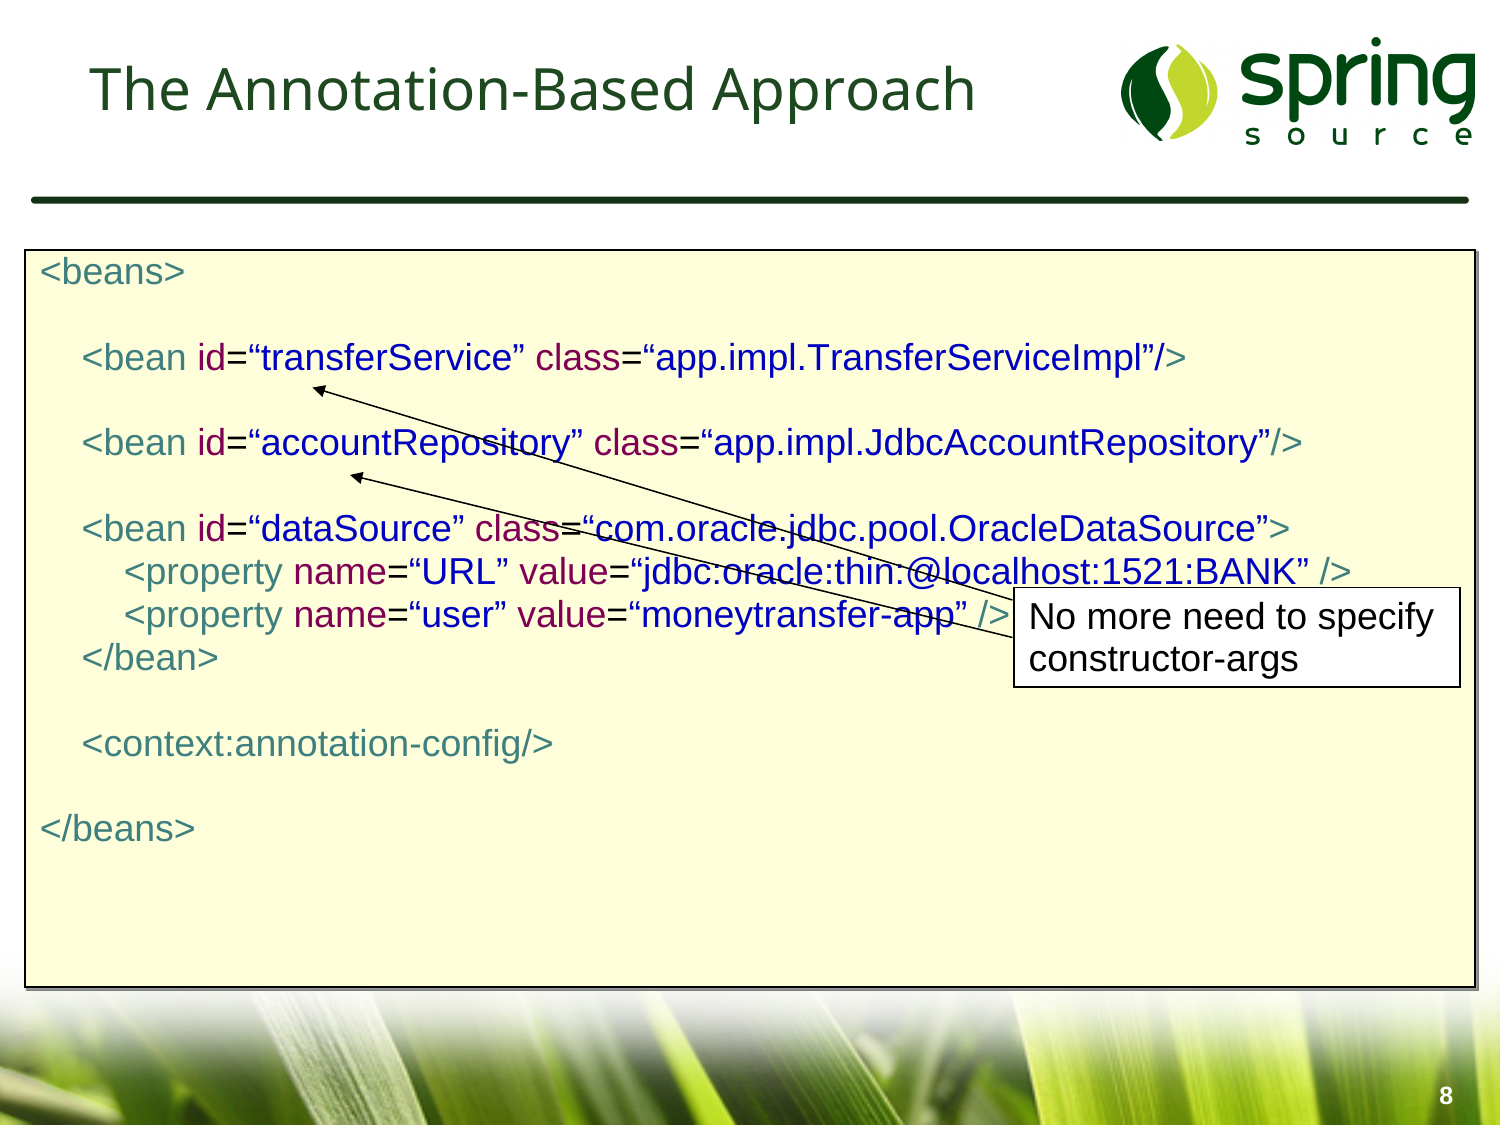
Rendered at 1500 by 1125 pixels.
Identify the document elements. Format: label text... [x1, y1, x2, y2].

text_box No more need to specify constructor-args [1013, 587, 1460, 687]
picture [1463, 37, 1475, 145]
text_box <beans> <bean id=“transferService” class=“app.impl.TransferServiceImpl”/> <bean id=“accountRepository” class=“app.impl.JdbcAccountRepository”/> <bean id=“dataSource” class=“com.oracle.jdbc.pool.OracleDataSource”> <property name=“URL” value=“jdbc:oracle:thin:@localhost:1521:BANK” /> <property name=“user” value=“moneytransfer-app” /> </bean> <context:annotation-config/> </beans> [24, 249, 1476, 988]
picture [0, 944, 1500, 1125]
title The Annotation-Based Approach [74, 24, 1463, 150]
